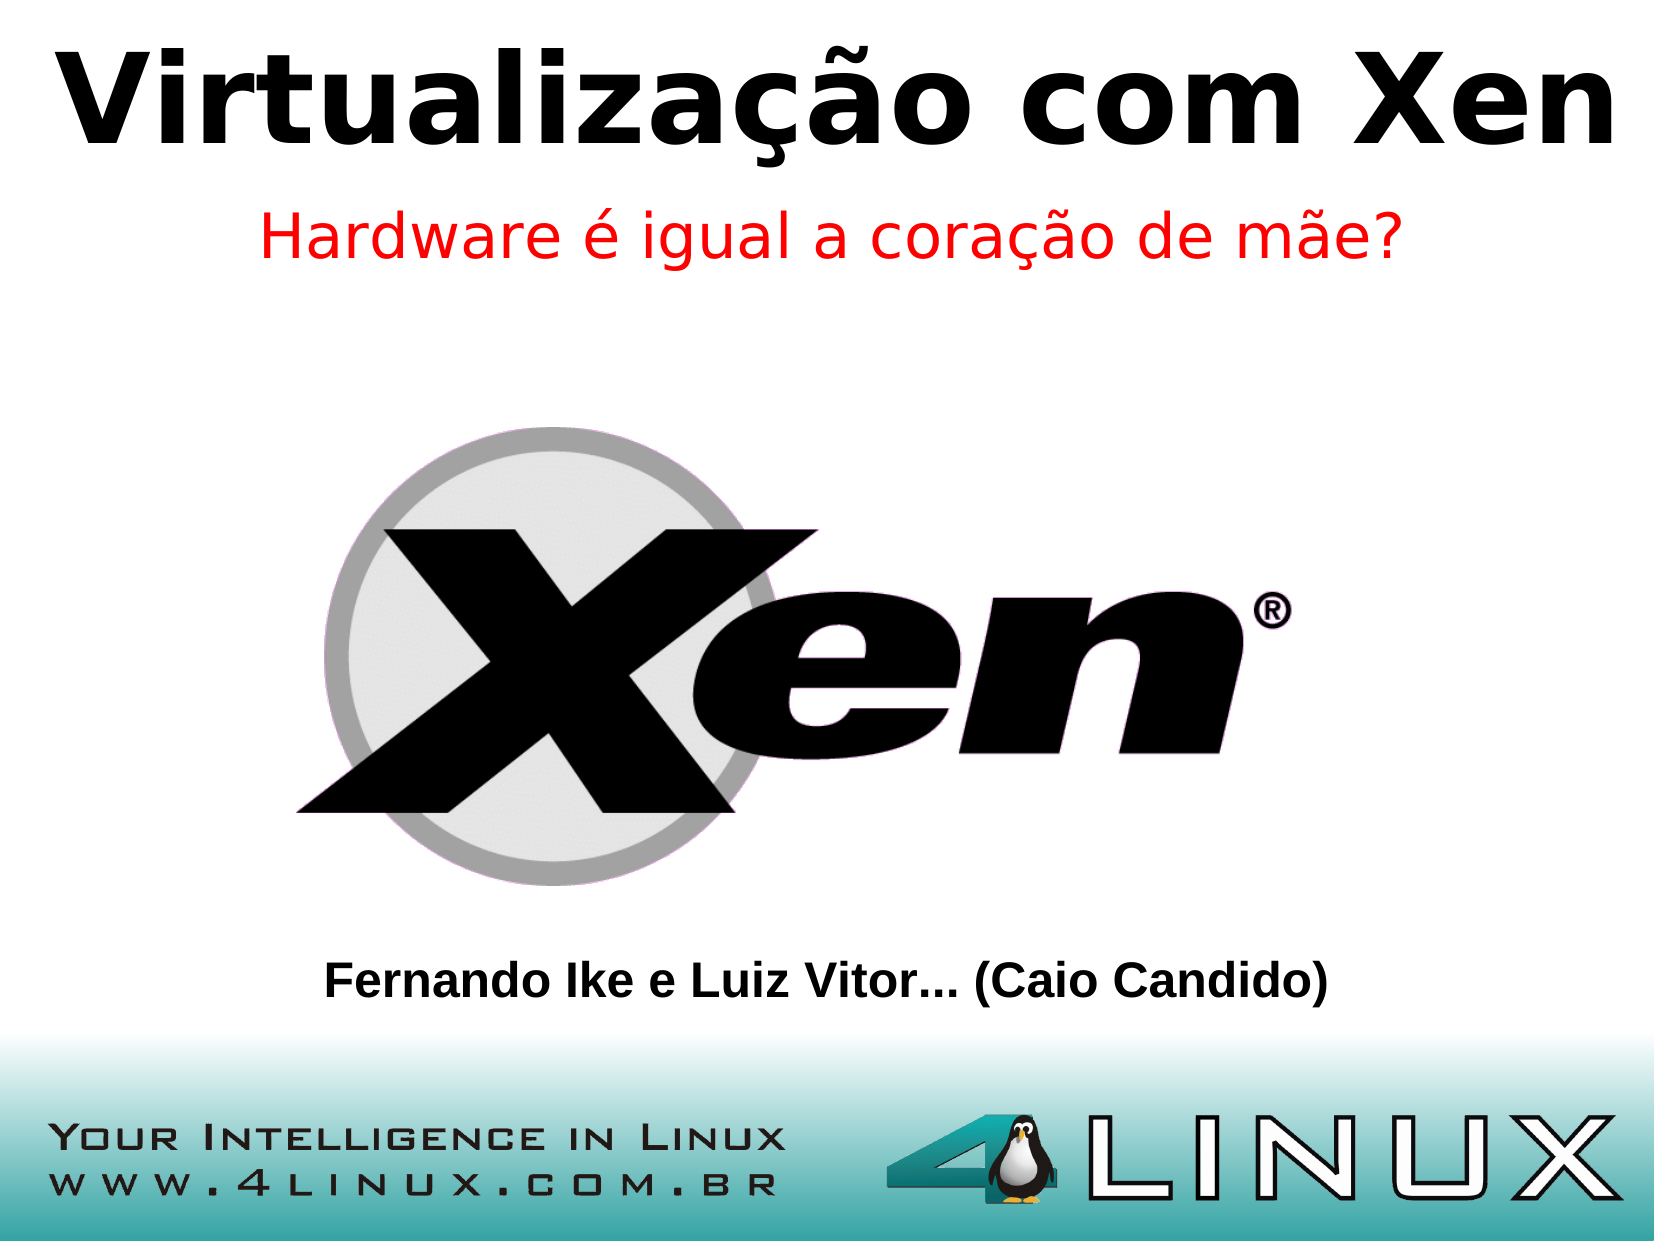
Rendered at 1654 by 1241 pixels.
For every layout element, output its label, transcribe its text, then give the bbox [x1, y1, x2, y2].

picture [885, 1104, 1625, 1211]
text_box Fernando Ike e Luiz Vitor... (Caio Candido) [0, 944, 1654, 1018]
text_box Virtualização com Xen [0, 20, 1654, 181]
picture [47, 1121, 786, 1196]
picture [295, 427, 1388, 886]
title Hardware é igual a coração de mãe? [88, 140, 1577, 334]
